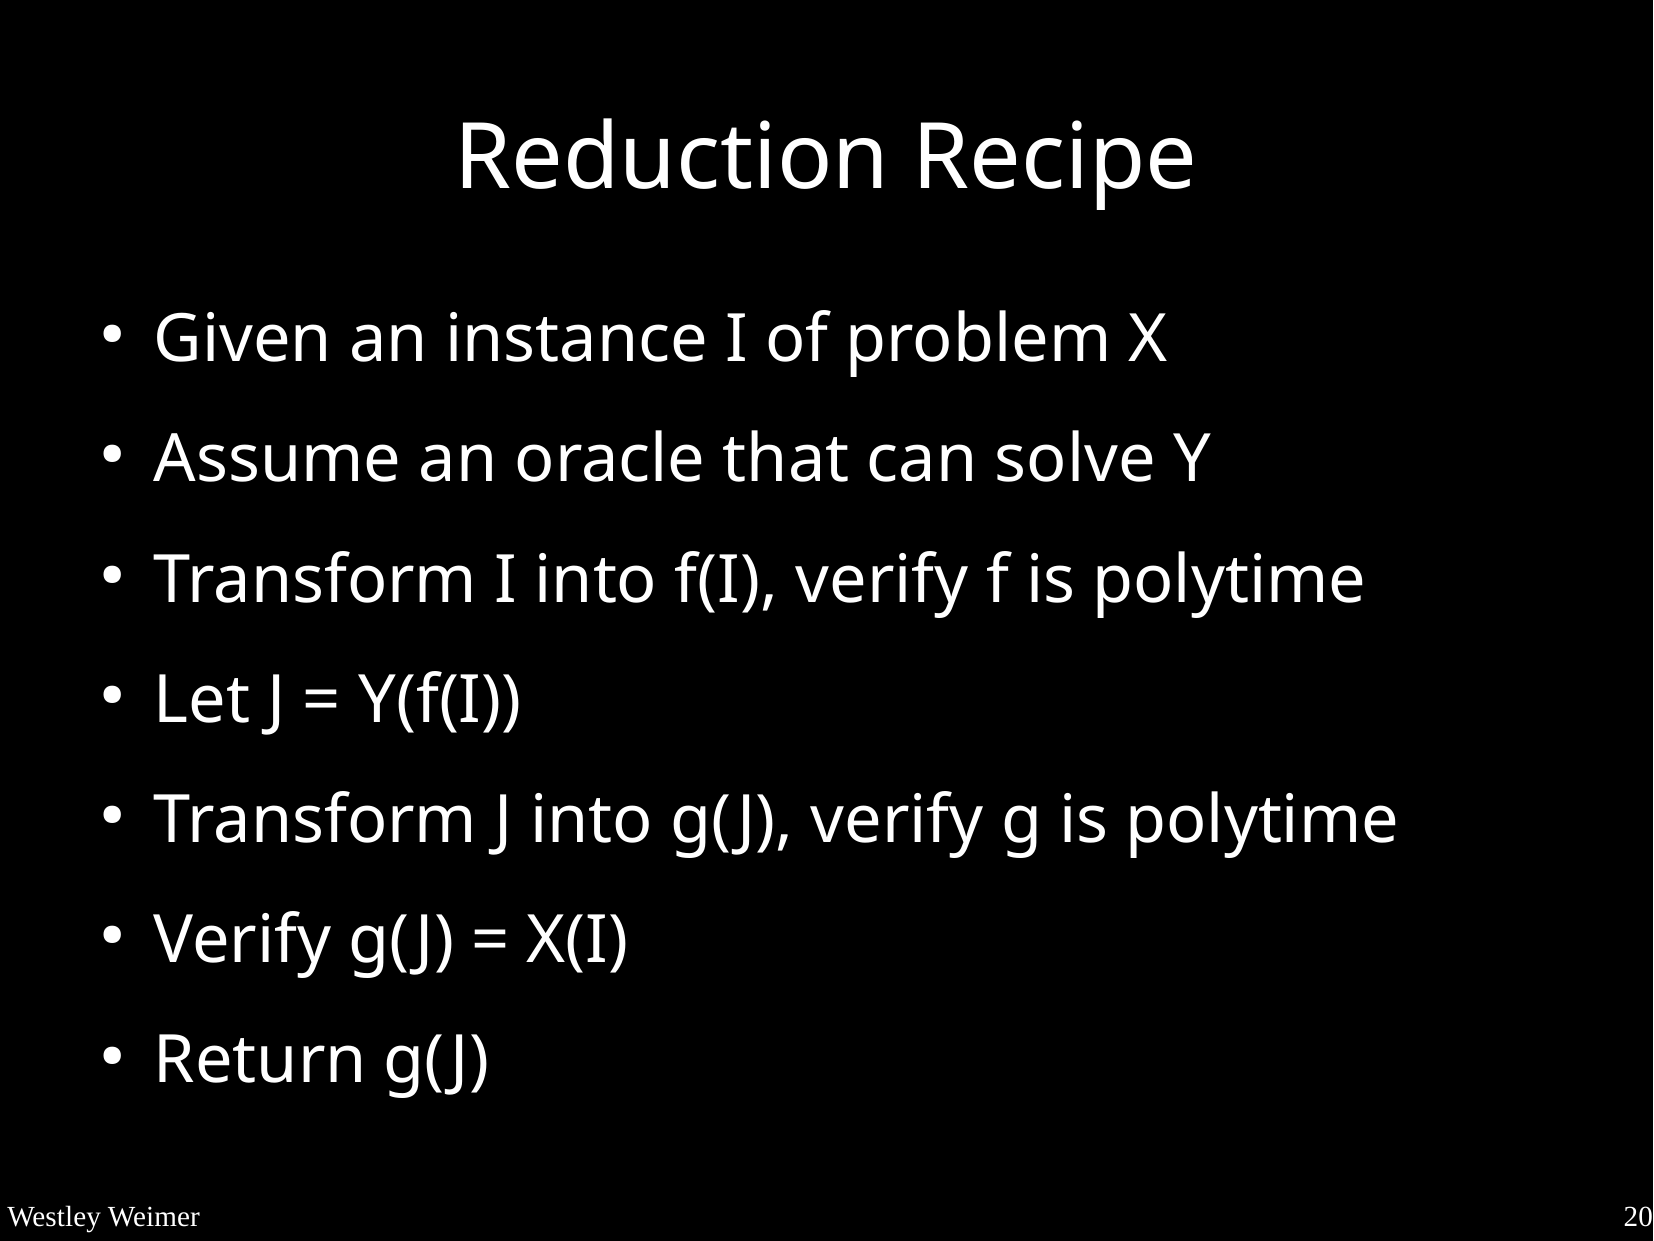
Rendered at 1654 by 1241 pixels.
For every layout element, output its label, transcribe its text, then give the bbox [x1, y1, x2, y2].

title Reduction Recipe [82, 49, 1571, 257]
list Given an instance I of problem X Assume an oracle that can solve Y Transform I into f(I), verify f is polytime Let J = Y(f(I)) Transform J into g(J), verify g is polytime Verify g(J) = X(I) Return g(J) [82, 290, 1571, 1109]
